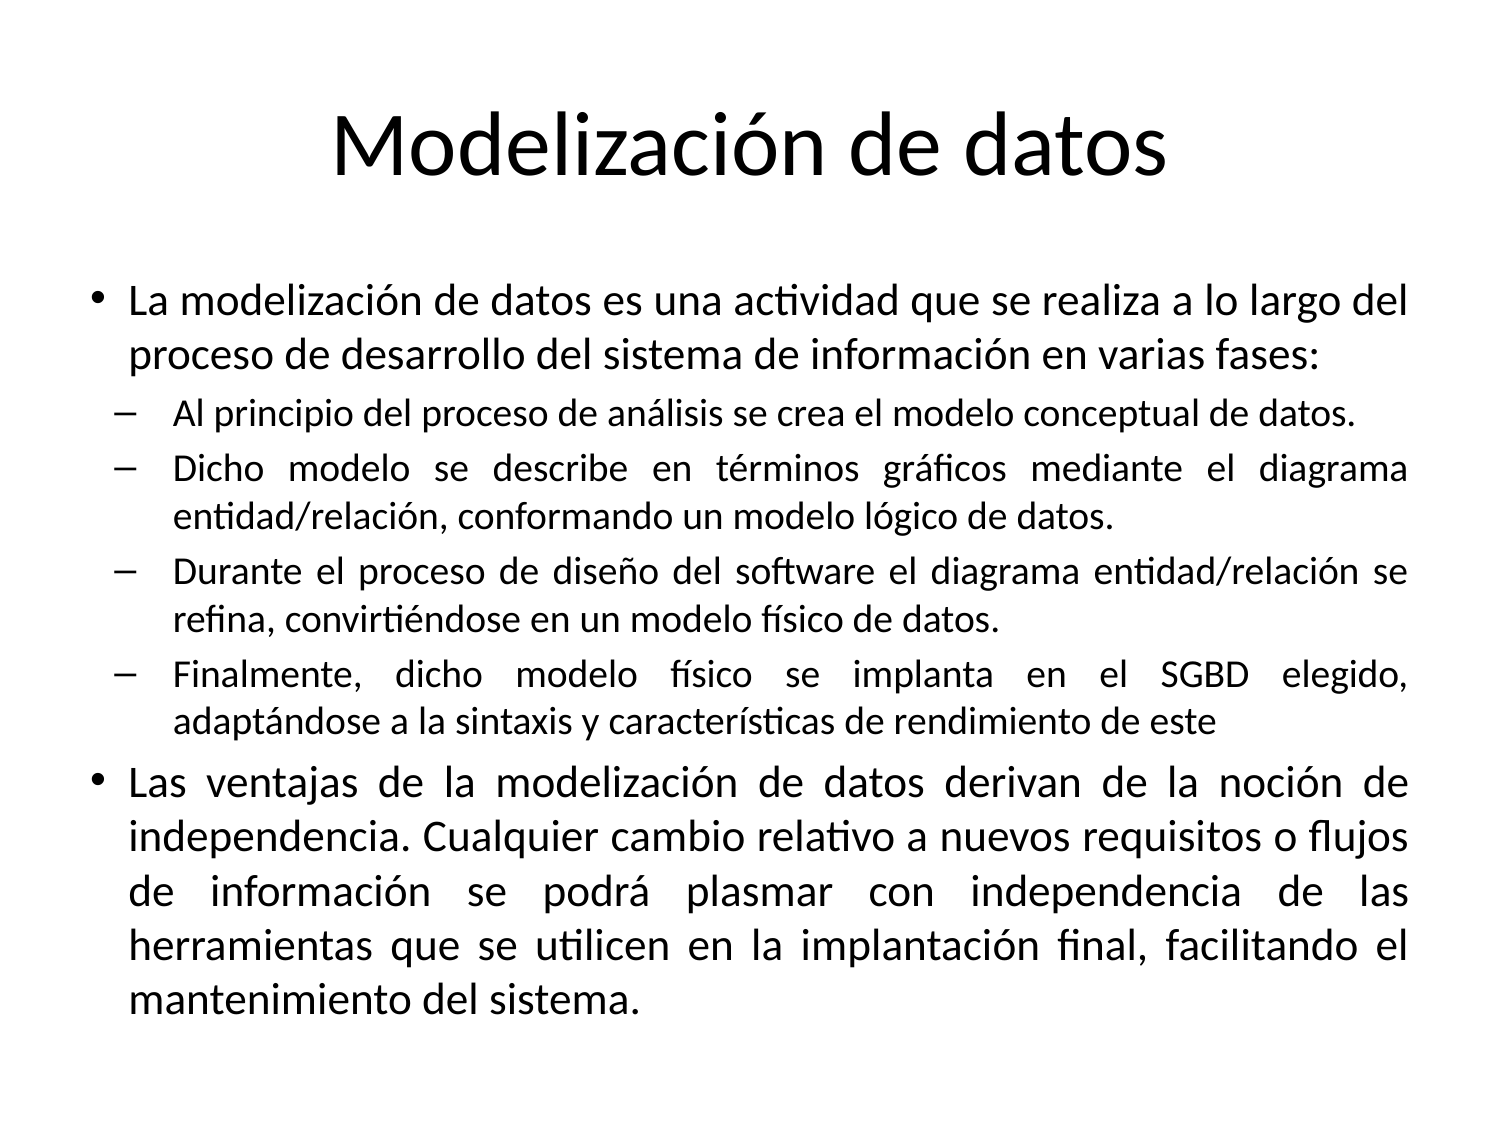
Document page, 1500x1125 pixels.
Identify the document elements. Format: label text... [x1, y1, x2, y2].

title Modelización de datos [75, 45, 1425, 233]
list La modelización de datos es una actividad que se realiza a lo largo del proceso de desarrollo del sistema de información en varias fases: Al principio del proceso de análisis se crea el modelo conceptual de datos. Dicho modelo se describe en términos gráficos mediante el diagrama entidad/relación, conformando un modelo lógico de datos. Durante el proceso de diseño del software el diagrama entidad/relación se refina, convirtiéndose en un modelo físico de datos. Finalmente, dicho modelo físico se implanta en el SGBD elegido, adaptándose a la sintaxis y características de rendimiento de este Las ventajas de la modelización de datos derivan de la noción de independencia. Cualquier cambio relativo a nuevos requisitos o flujos de información se podrá plasmar con independencia de las herramientas que se utilicen en la implantación final, facilitando el mantenimiento del sistema. [75, 262, 1425, 1059]
